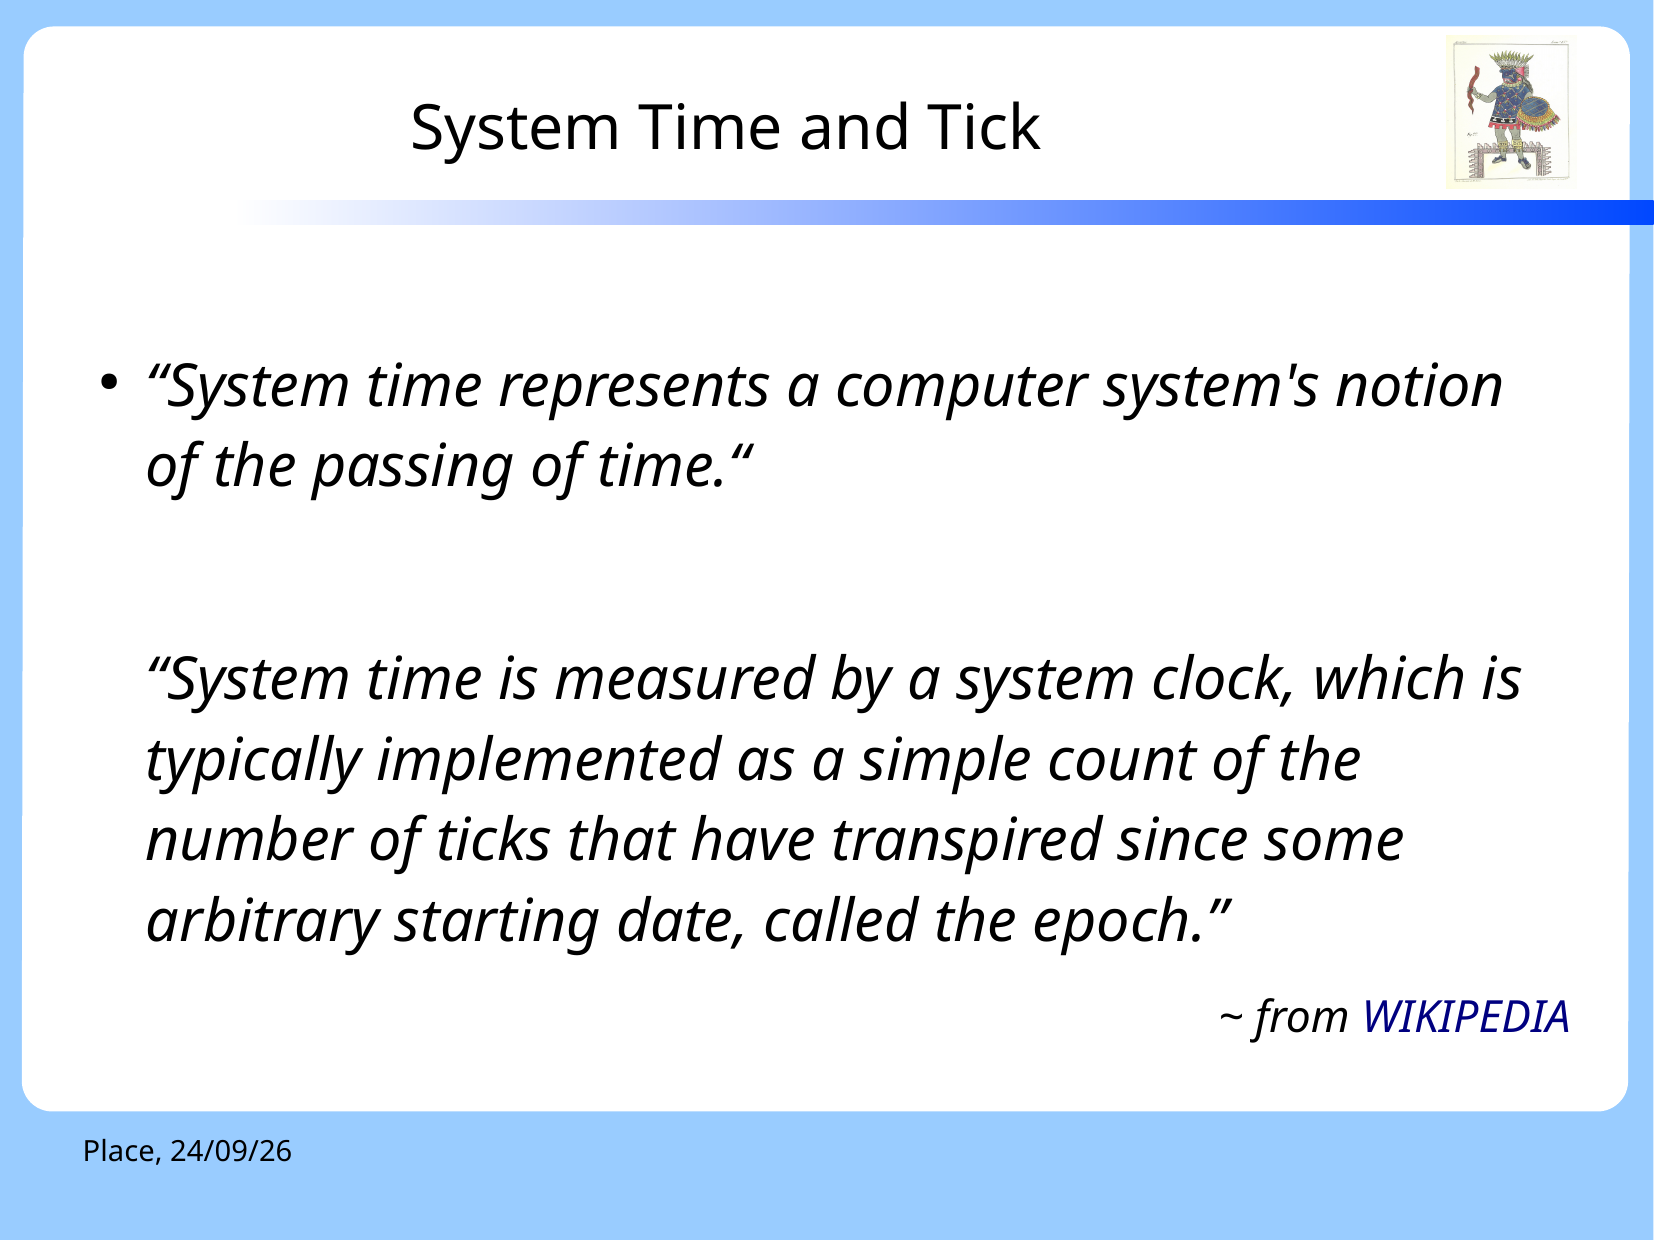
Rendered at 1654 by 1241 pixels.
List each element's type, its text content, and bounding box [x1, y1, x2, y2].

list “System time represents a computer system's notion of the passing of time.“ “System time is measured by a system clock, which is typically implemented as a simple count of the number of ticks that have transpired since some arbitrary starting date, called the epoch.” ~ from WIKIPEDIA [82, 236, 1571, 1055]
picture [1446, 35, 1577, 189]
title System Time and Tick [82, 49, 1371, 201]
